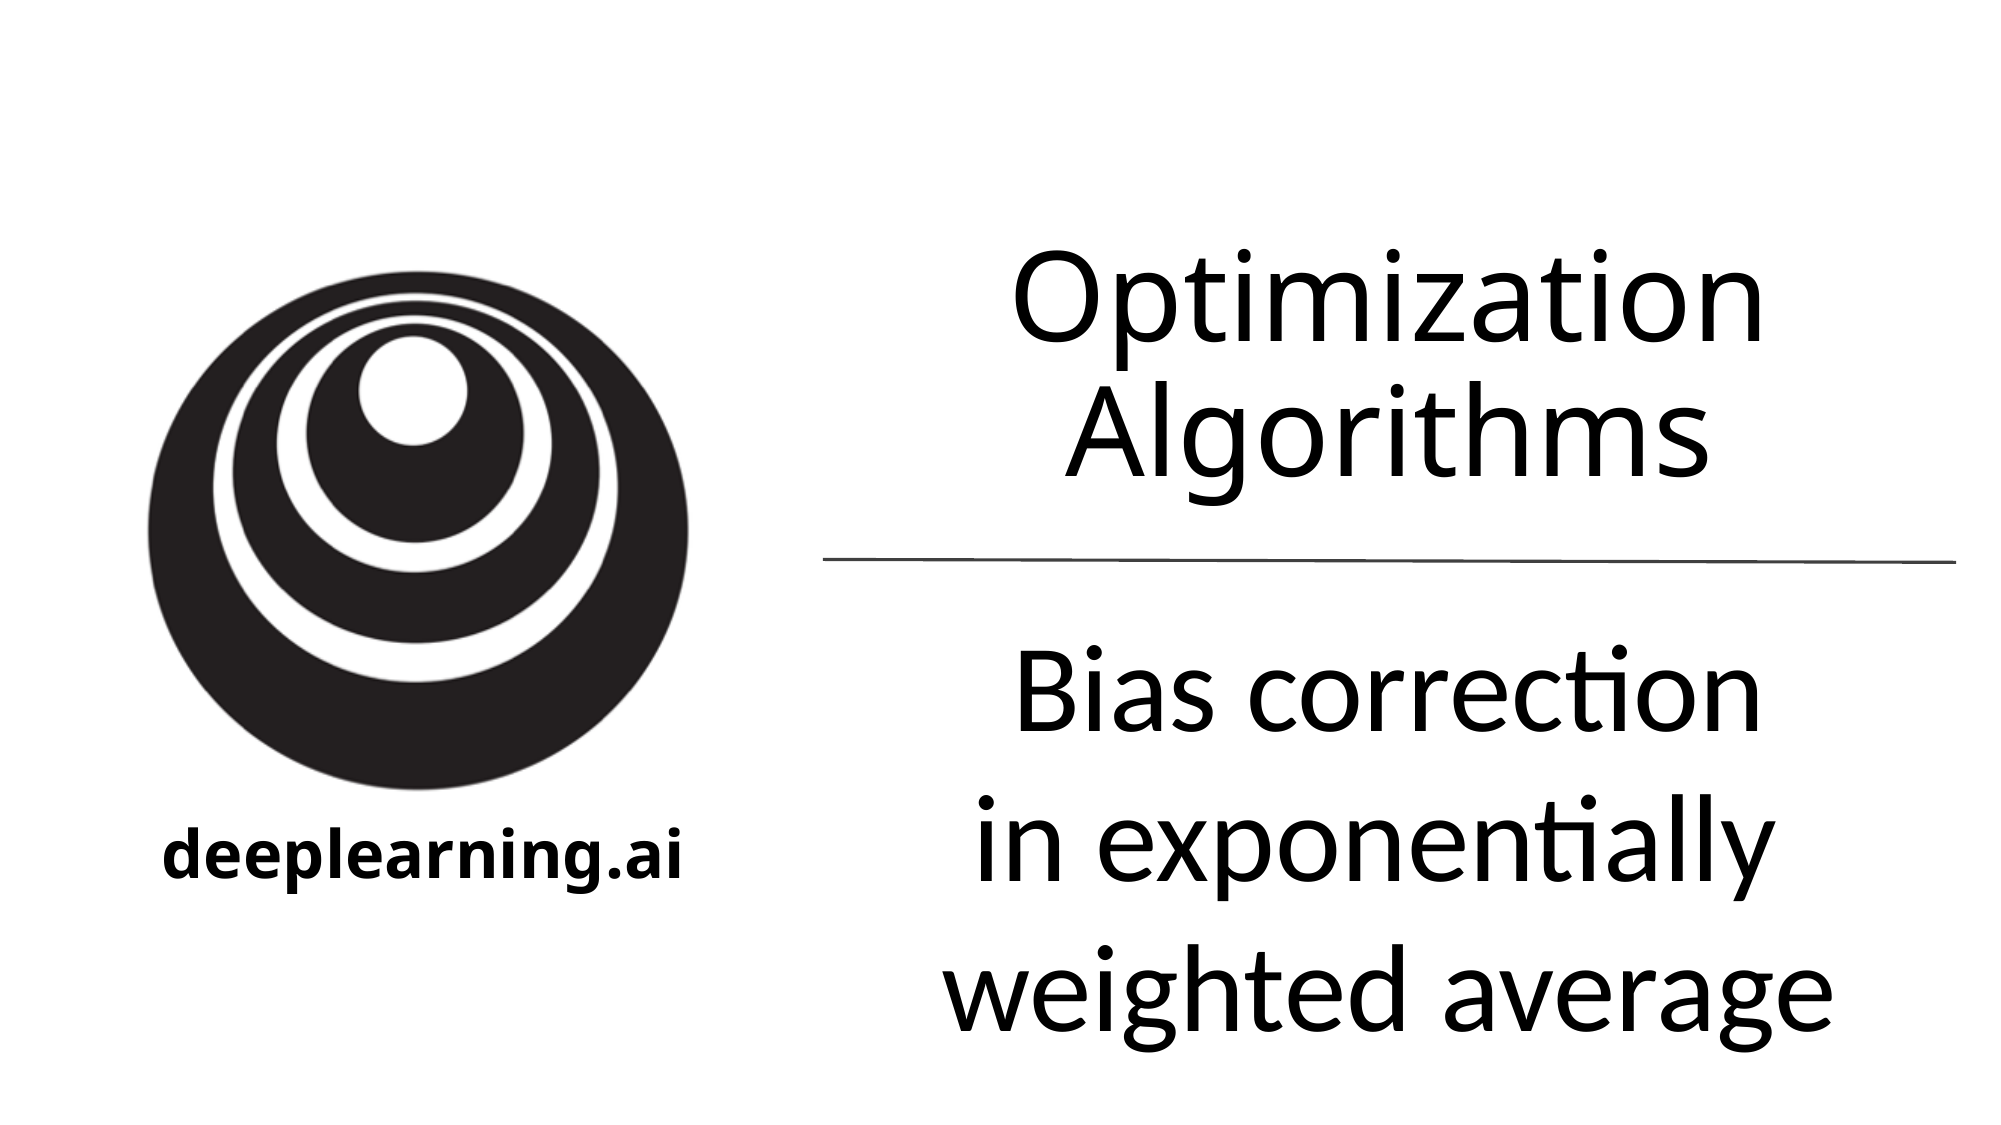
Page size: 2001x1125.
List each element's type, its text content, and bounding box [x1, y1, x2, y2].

text_box Bias correction in exponentially weighted average [793, 599, 1986, 1065]
title Optimization Algorithms [929, 194, 1850, 512]
text_box deeplearning.ai [56, 768, 790, 901]
picture [108, 234, 739, 768]
